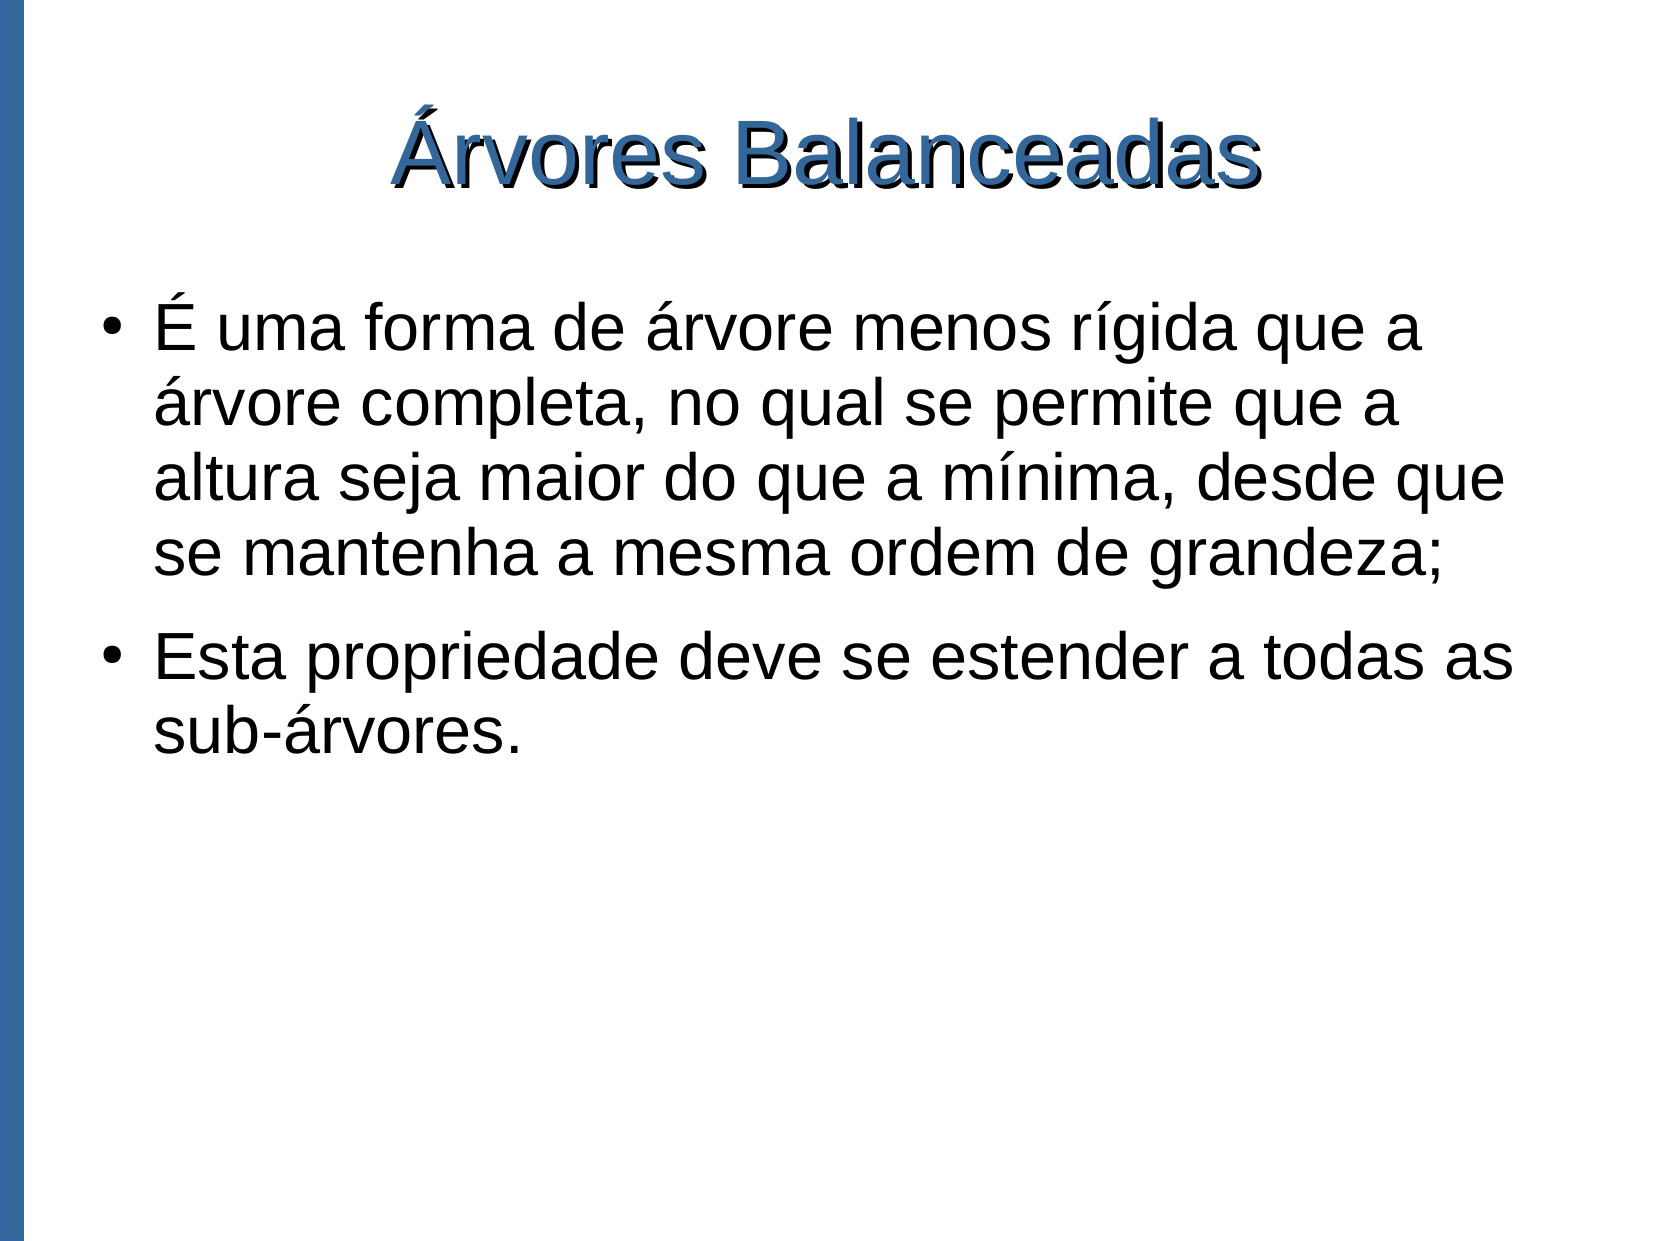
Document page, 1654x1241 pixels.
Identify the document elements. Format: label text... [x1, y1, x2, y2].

title Árvores Balanceadas [82, 49, 1571, 257]
list É uma forma de árvore menos rígida que a árvore completa, no qual se permite que a altura seja maior do que a mínima, desde que se mantenha a mesma ordem de grandeza; Esta propriedade deve se estender a todas as sub-árvores. [82, 290, 1571, 1010]
